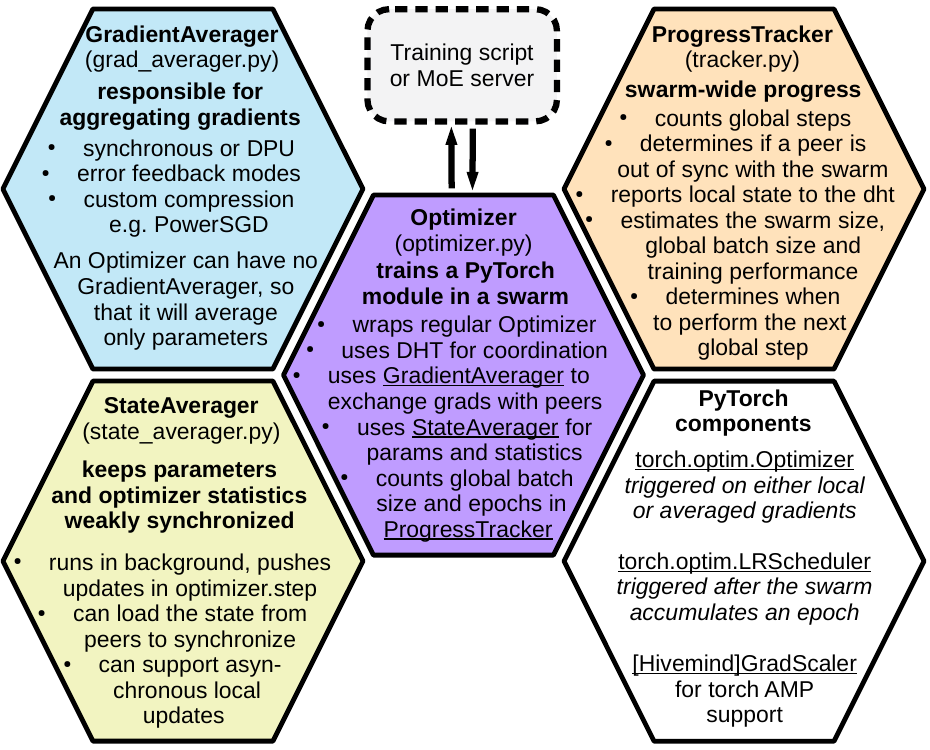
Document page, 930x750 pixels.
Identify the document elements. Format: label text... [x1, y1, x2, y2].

text_box responsible for aggregating gradients [40, 71, 321, 127]
text_box [651, 9, 837, 14]
text_box [347, 550, 364, 594]
text_box wraps regular Optimizer uses DHT for coordination uses GradientAverager to exchange grads with peers uses StateAverager for params and statistics counts global batch size and epochs in ProgressTracker [277, 304, 637, 550]
text_box [346, 155, 363, 223]
text_box [33, 114, 40, 127]
text_box [370, 550, 557, 556]
text_box StateAverager (state_averager.py) [39, 385, 325, 449]
text_box swarm-wide progress [610, 68, 889, 135]
text_box GradientAverager (grad_averager.py) [39, 14, 325, 83]
text_box [90, 736, 276, 742]
text_box torch.optim.Optimizer triggered on either local or averaged gradients torch.optim.LRScheduler triggered after the swarm accumulates an epoch [Hivemind]GradScaler for torch AMP support [564, 439, 925, 735]
text_box keeps parameters and optimizer statistics weakly synchronized [32, 449, 327, 542]
text_box [12, 502, 32, 542]
text_box An Optimizer can have no GradientAverager, so that it will average only parameters [32, 240, 340, 358]
text_box [625, 415, 637, 439]
text_box synchronous or DPU error feedback modes custom compression e.g. PowerSGD [0, 127, 346, 245]
text_box trains a PyTorch module in a swarm [340, 250, 537, 304]
text_box Training script or MoE server [367, 9, 557, 122]
text_box [849, 411, 863, 439]
text_box [90, 8, 276, 14]
text_box [90, 381, 275, 385]
text_box Optimizer (optimizer.py) [340, 197, 537, 250]
text_box ProgressTracker (tracker.py) [600, 14, 886, 83]
text_box counts global steps determines if a peer is out of sync with the swarm reports local state to the dht estimates the swarm size, global batch size and training performance determines when to perform the next global step [537, 98, 930, 394]
text_box [87, 358, 277, 370]
text_box [321, 105, 332, 127]
text_box [650, 735, 838, 742]
text_box runs in background, pushes updates in optimizer.step can load the state from peers to synchronize can support asyn- chronous local updates [0, 542, 347, 736]
text_box PyTorch components [637, 378, 849, 439]
